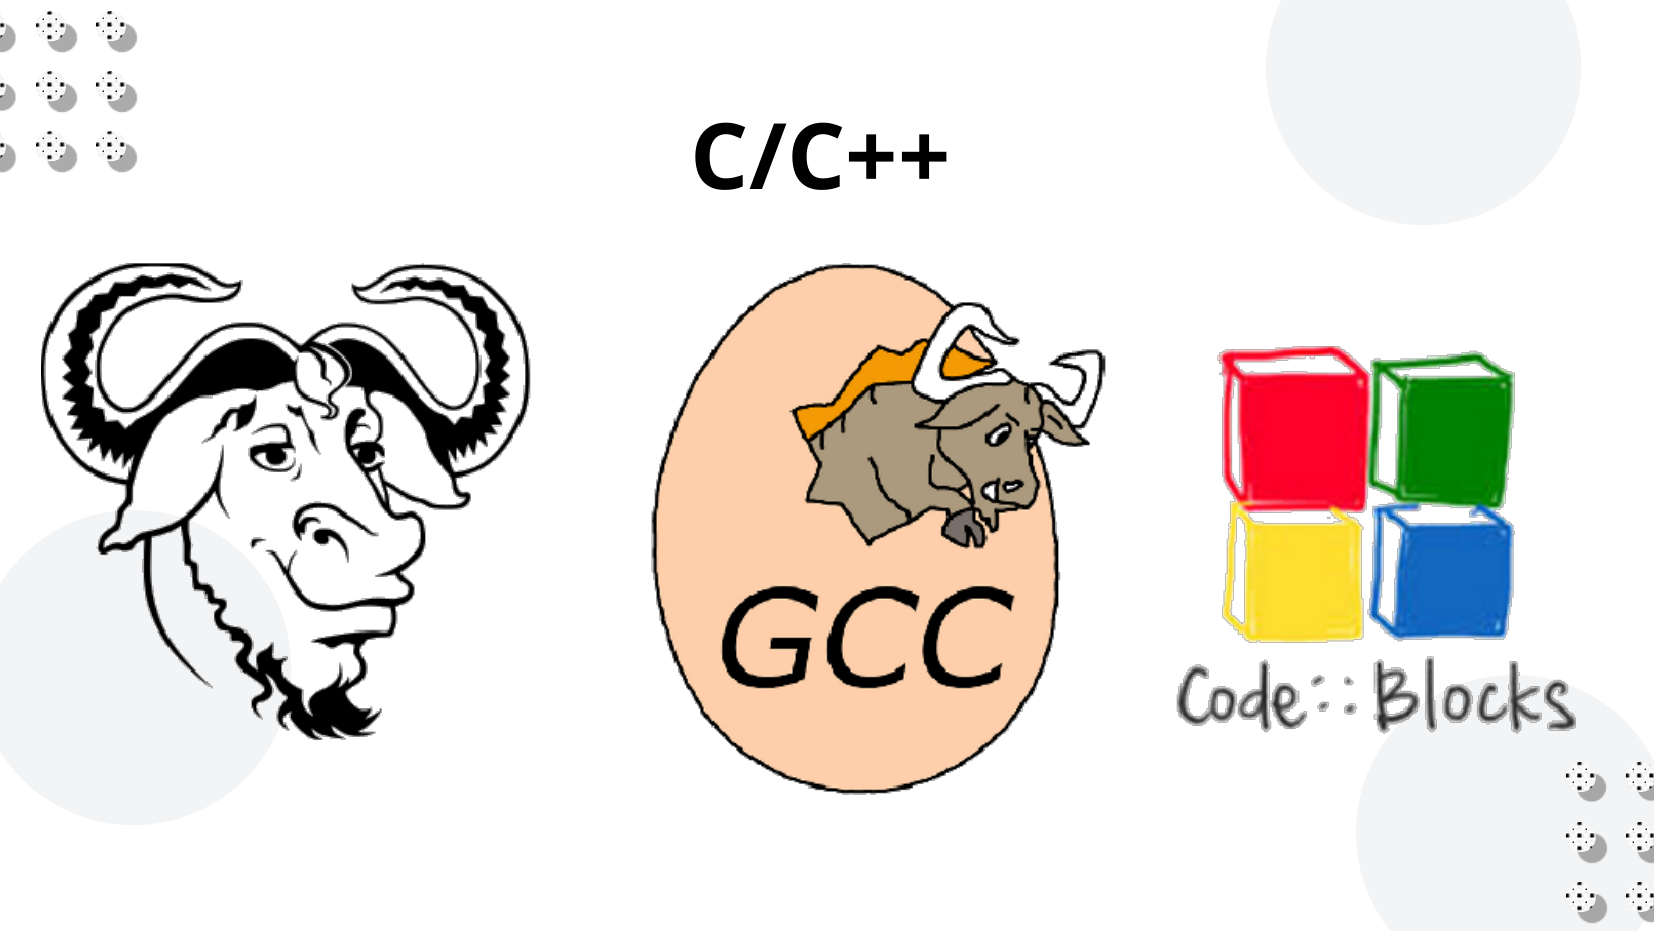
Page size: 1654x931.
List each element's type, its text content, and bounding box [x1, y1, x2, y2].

title C/C++ [76, 76, 1565, 233]
picture [99, 71, 122, 76]
picture [1625, 881, 1654, 912]
picture [95, 11, 126, 42]
picture [1565, 882, 1596, 913]
picture [35, 131, 67, 162]
picture [0, 14, 6, 39]
picture [1625, 821, 1654, 853]
picture [0, 134, 7, 159]
picture [1565, 821, 1596, 853]
picture [41, 262, 1654, 798]
picture [35, 71, 66, 102]
picture [35, 11, 66, 42]
picture [0, 74, 6, 99]
